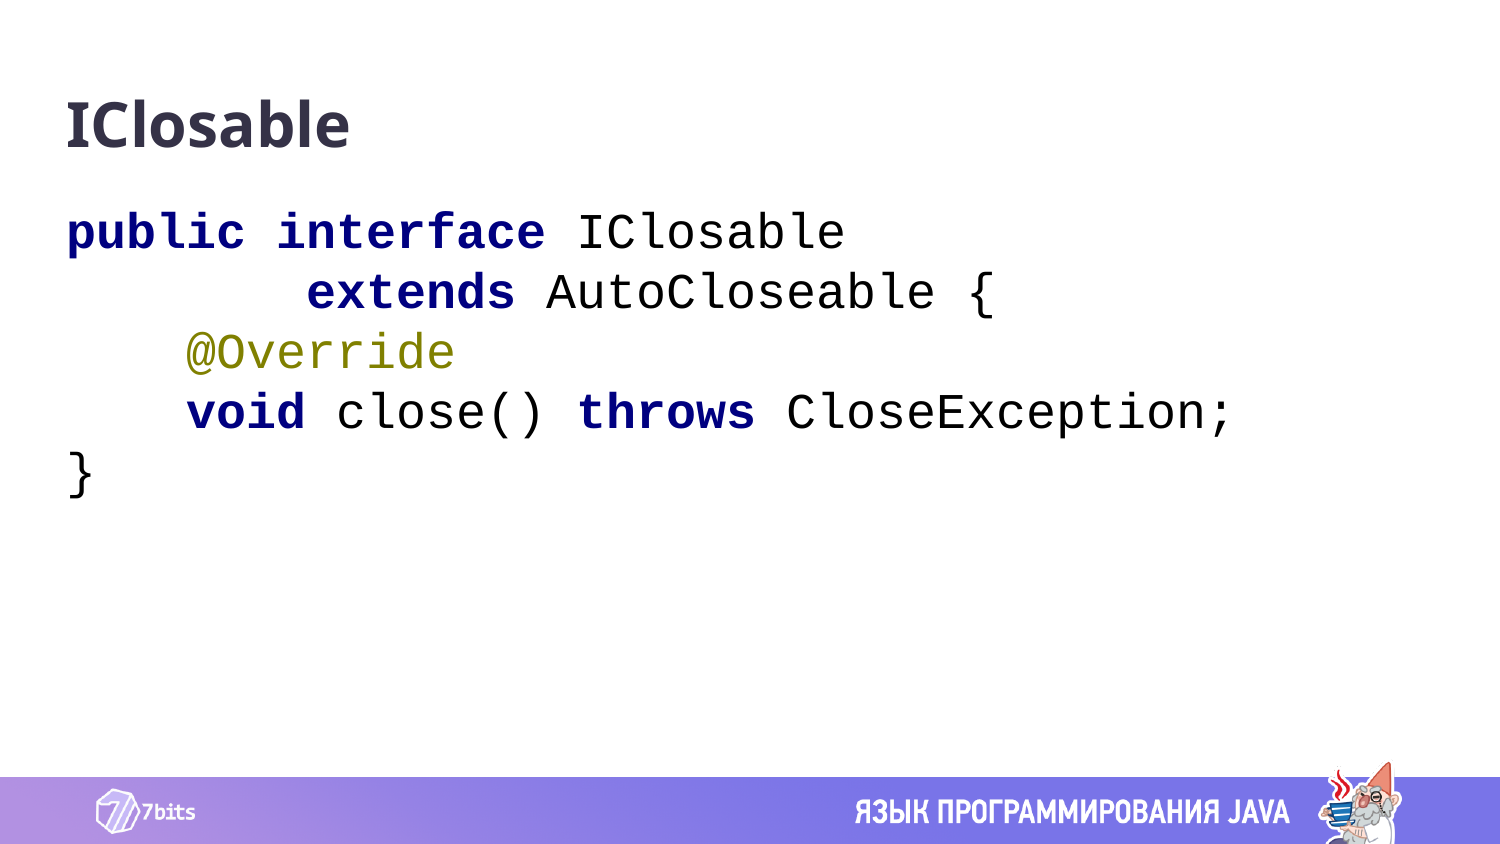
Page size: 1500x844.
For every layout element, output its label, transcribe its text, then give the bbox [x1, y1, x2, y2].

list public interface IClosable extends AutoCloseable { @Override void close() throws CloseException; } [51, 184, 1449, 745]
picture [0, 717, 1500, 844]
title IClosable [51, 69, 1449, 164]
